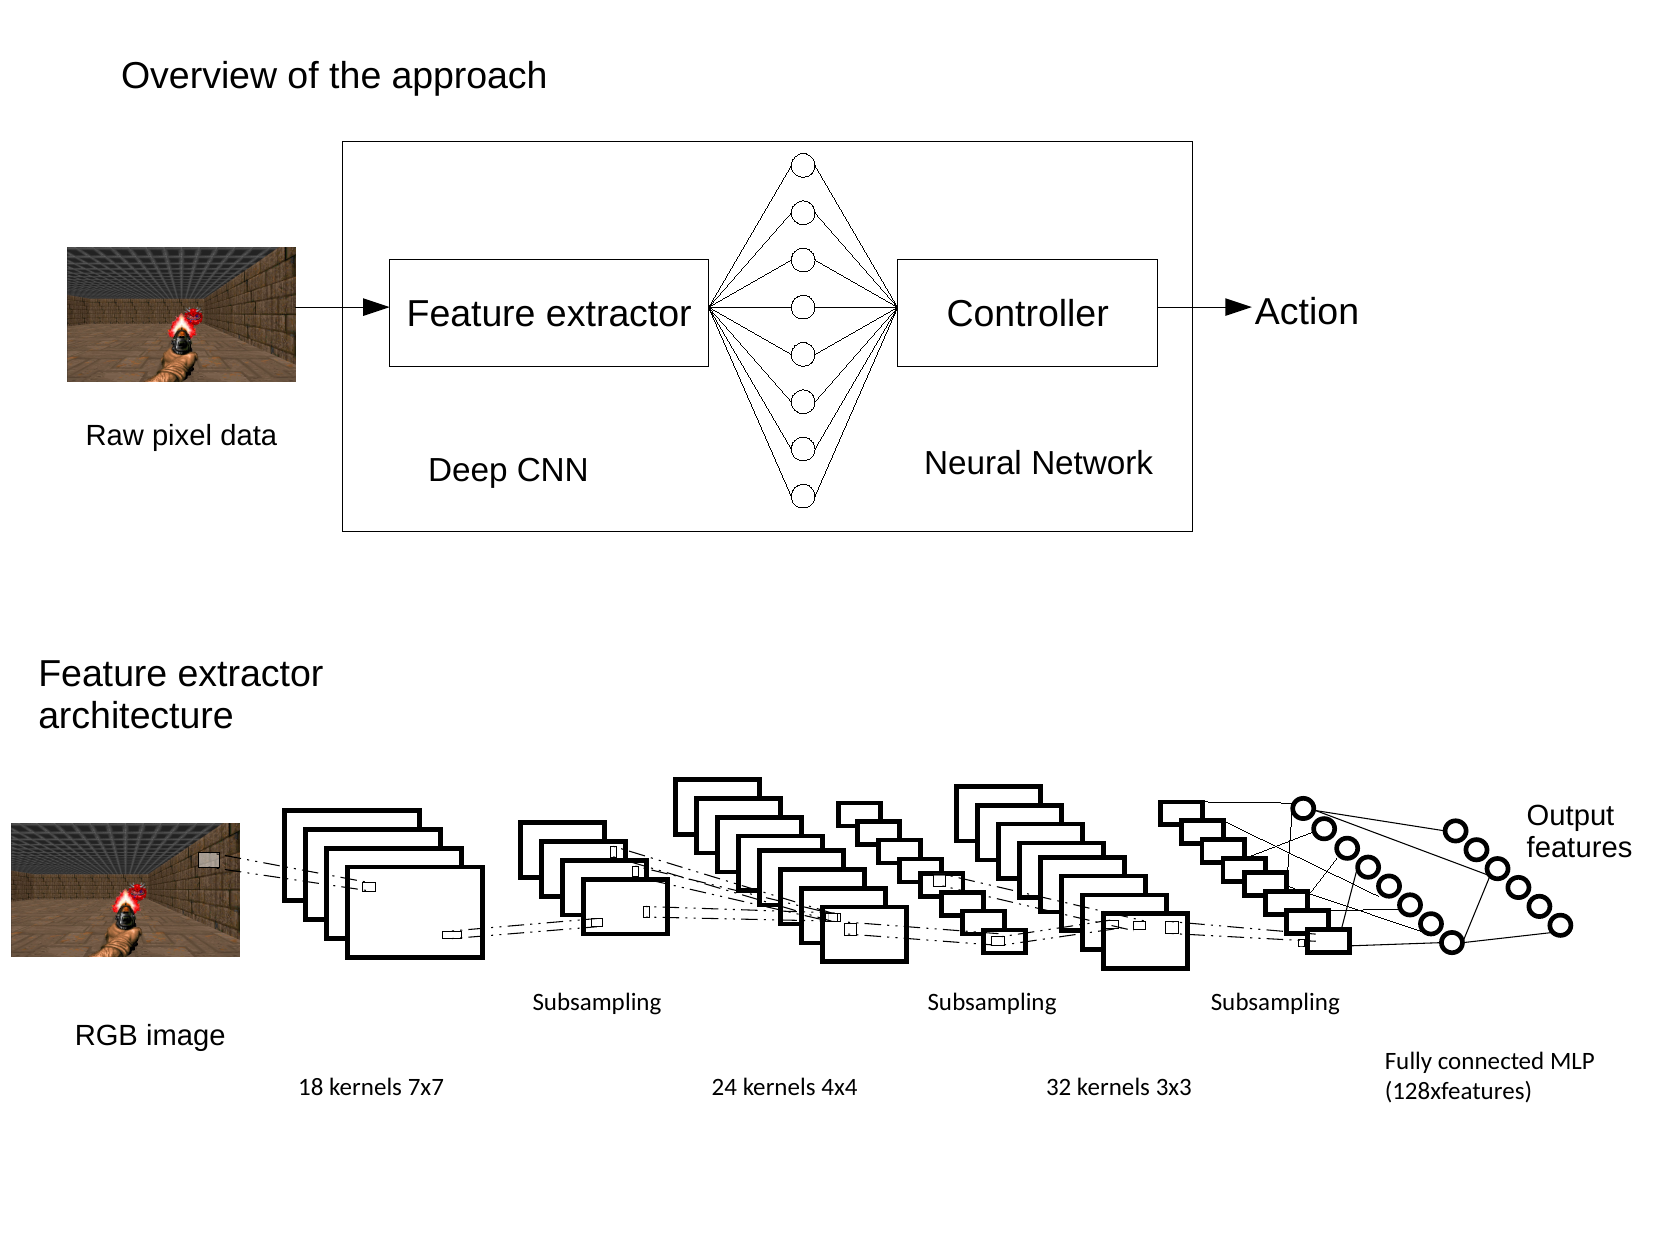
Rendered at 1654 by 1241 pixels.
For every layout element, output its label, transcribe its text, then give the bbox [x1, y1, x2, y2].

text_box Controller [897, 259, 1158, 367]
text_box [1549, 915, 1571, 936]
text_box [1357, 857, 1379, 878]
text_box [1336, 838, 1358, 859]
picture [67, 247, 296, 382]
text_box Raw pixel data [70, 411, 296, 460]
text_box [675, 779, 907, 962]
text_box Action [1240, 283, 1441, 341]
text_box Subsampling [912, 978, 1134, 1024]
text_box Output features [1511, 791, 1654, 872]
text_box RGB image [60, 1012, 269, 1063]
text_box 24 kernels 4x4 [696, 1063, 977, 1108]
text_box [838, 803, 1026, 953]
text_box [1528, 896, 1550, 917]
text_box Neural Network [909, 437, 1170, 490]
text_box Subsampling [1196, 978, 1418, 1024]
text_box Feature extractor architecture [23, 645, 390, 745]
text_box [284, 810, 483, 958]
text_box [1160, 801, 1350, 953]
text_box [1399, 894, 1421, 916]
text_box Overview of the approach [106, 47, 563, 105]
text_box [1507, 877, 1529, 898]
text_box [1441, 932, 1463, 953]
picture [11, 823, 240, 957]
text_box Subsampling [517, 977, 760, 1023]
text_box [956, 786, 1188, 969]
text_box [1313, 818, 1335, 839]
text_box [1420, 913, 1442, 935]
text_box [342, 141, 1193, 532]
text_box Feature extractor [389, 259, 709, 367]
text_box [653, 879, 668, 883]
text_box Fully connected MLP (128xfeatures) [1370, 1037, 1638, 1112]
text_box [198, 852, 219, 868]
text_box 18 kernels 7x7 [283, 1062, 564, 1108]
text_box [1445, 820, 1467, 842]
text_box [1465, 839, 1488, 860]
text_box [520, 822, 668, 935]
text_box [1293, 798, 1314, 819]
text_box [1487, 858, 1509, 879]
text_box Deep CNN [413, 443, 709, 497]
text_box 32 kernels 3x3 [1031, 1062, 1312, 1108]
text_box [1298, 938, 1305, 947]
text_box [1378, 875, 1400, 897]
